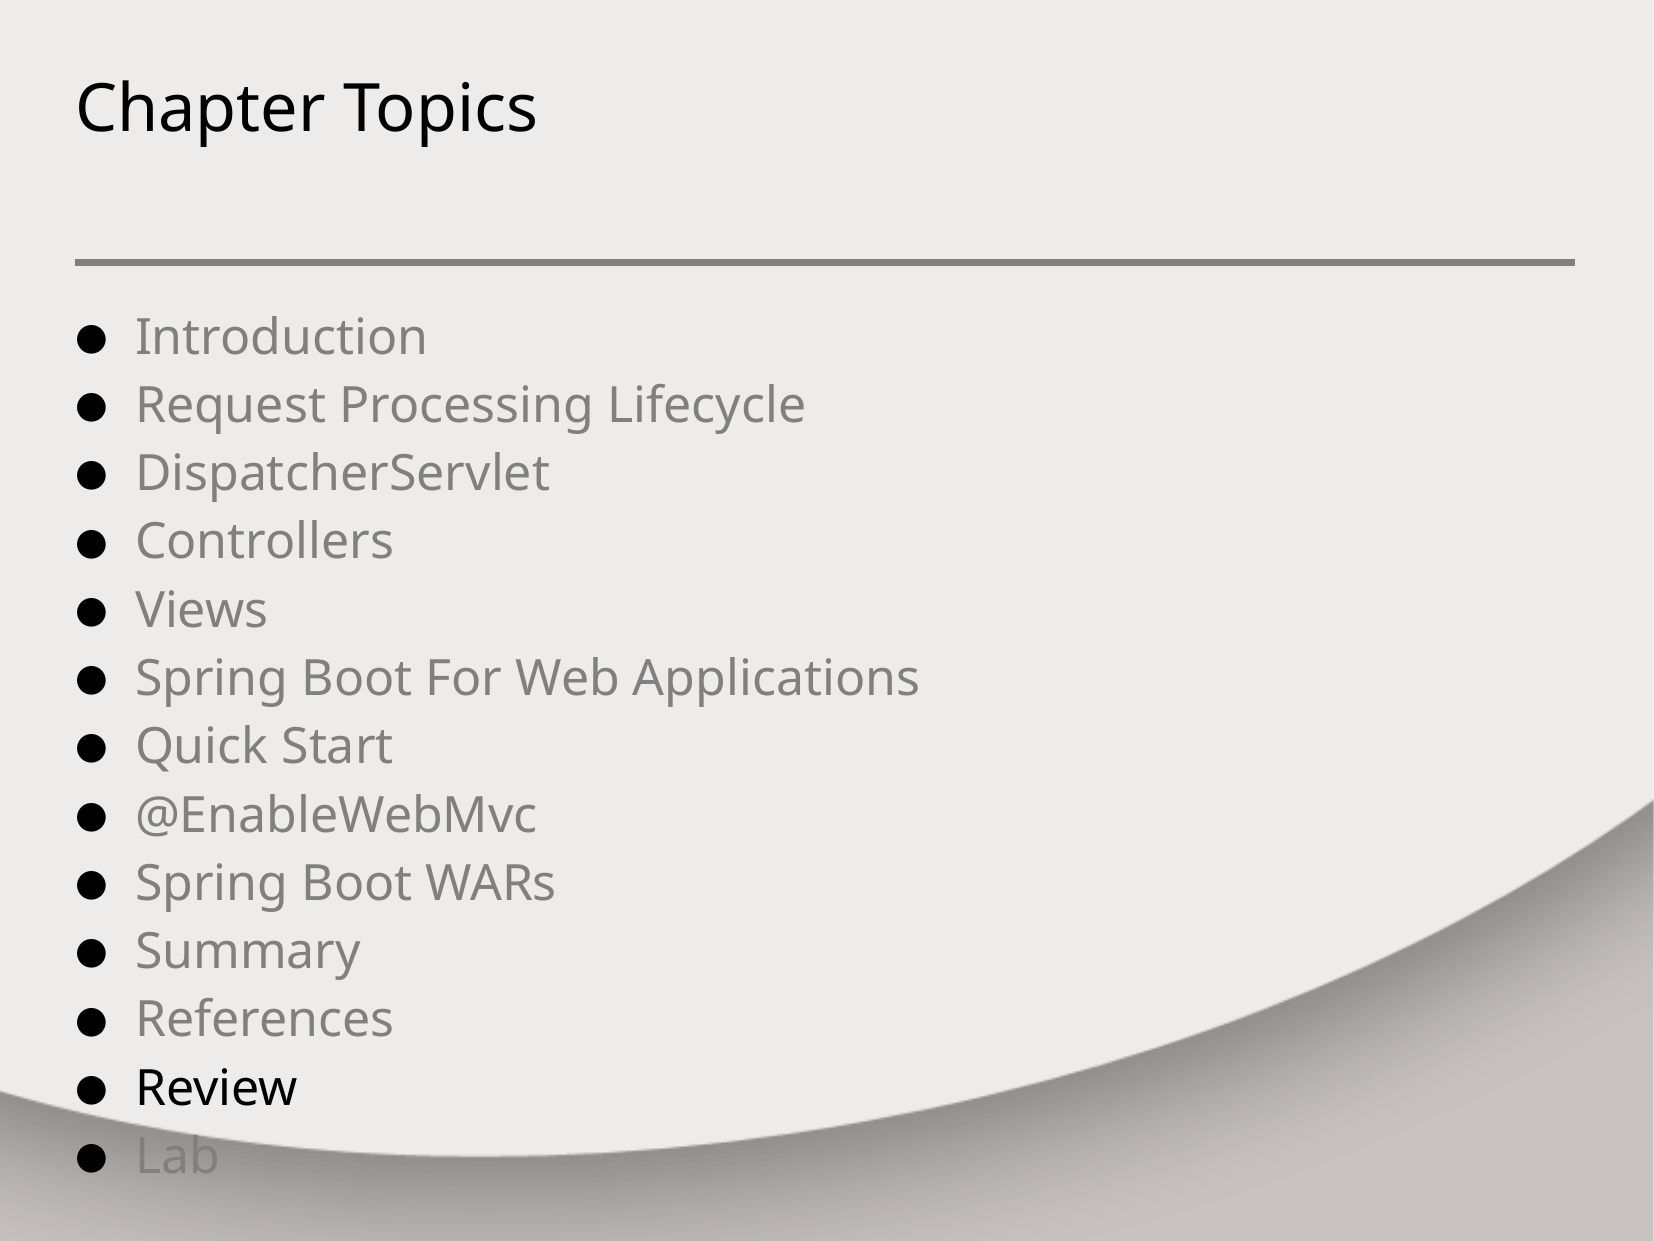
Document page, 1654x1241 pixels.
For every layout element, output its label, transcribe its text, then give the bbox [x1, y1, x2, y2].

picture [0, 0, 1654, 1241]
list Introduction Request Processing Lifecycle DispatcherServlet Controllers Views Spring Boot For Web Applications Quick Start @EnableWebMvc Spring Boot WARs Summary References Review Lab [75, 300, 1576, 1164]
title Chapter Topics [75, 75, 1576, 226]
